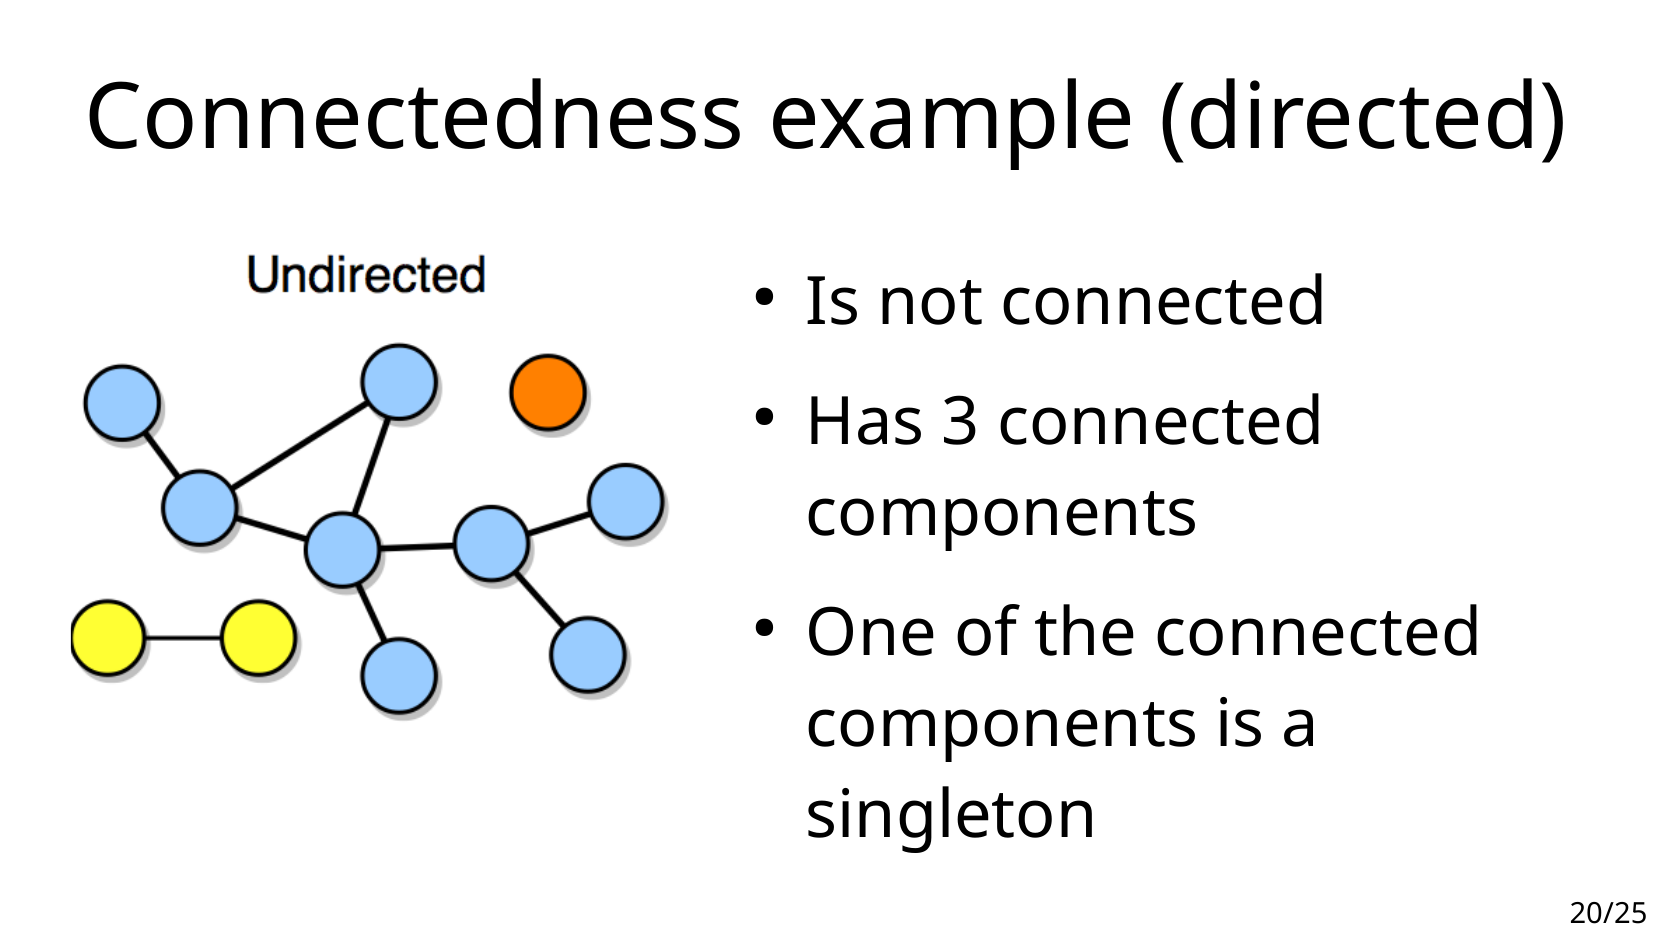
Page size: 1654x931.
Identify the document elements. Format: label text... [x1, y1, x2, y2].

list Is not connected Has 3 connected components One of the connected components is a singleton [735, 253, 1571, 871]
title Connectedness example (directed) [82, 1, 1571, 226]
picture [70, 246, 713, 725]
